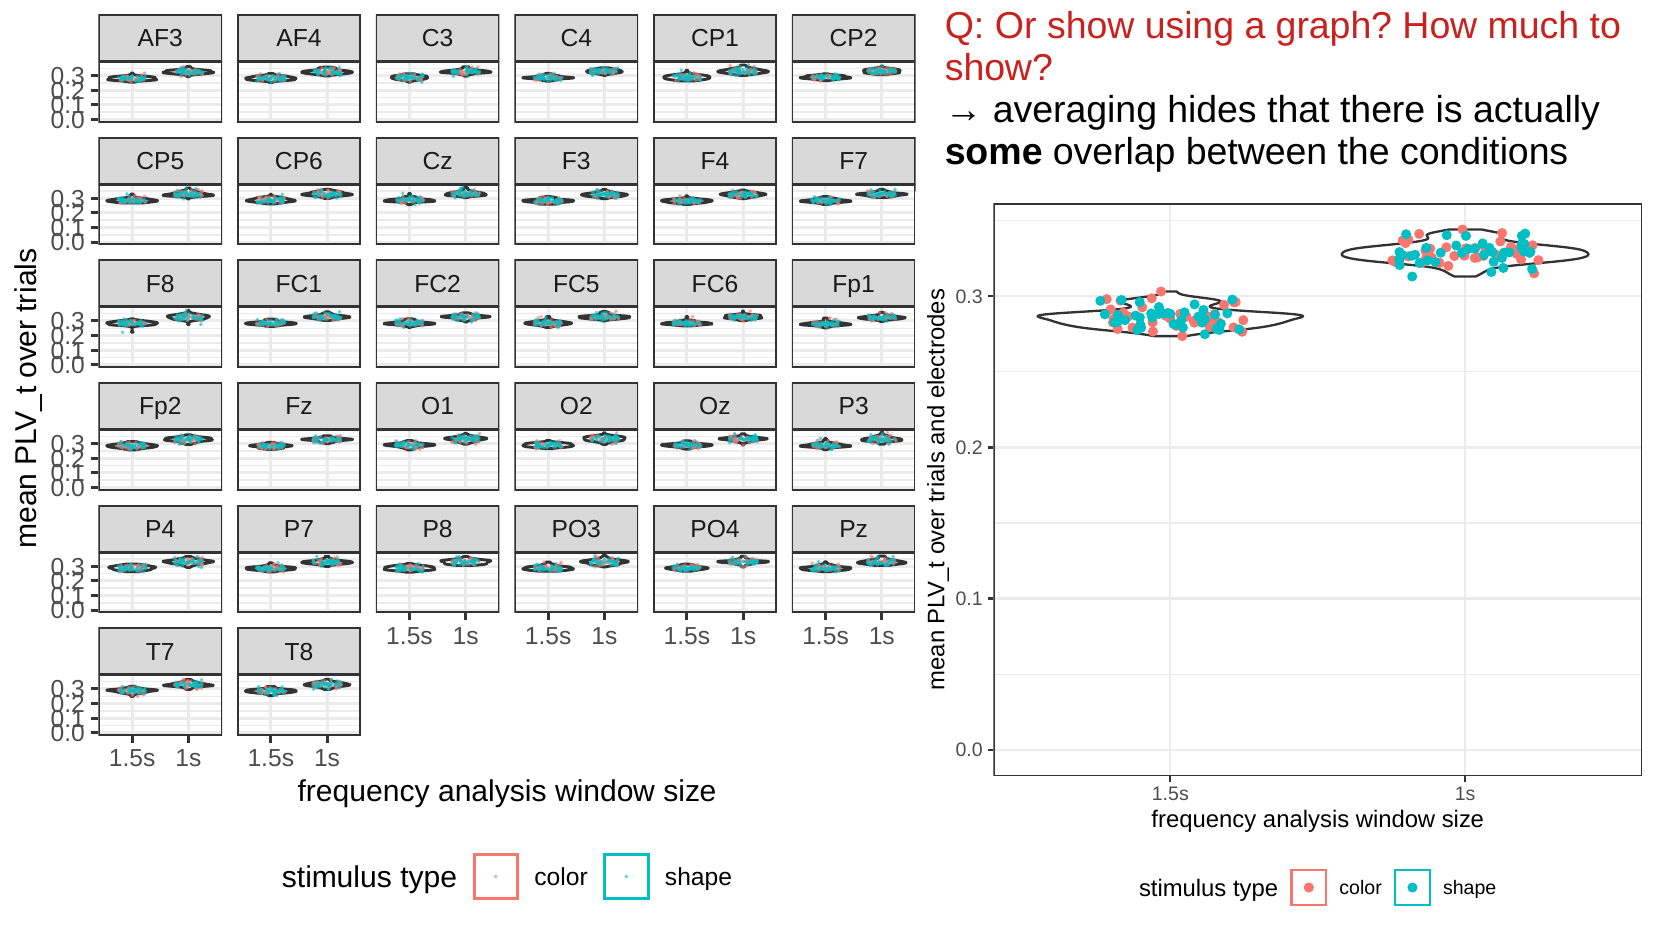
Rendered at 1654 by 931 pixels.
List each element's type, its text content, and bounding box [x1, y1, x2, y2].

picture [0, 0, 1654, 931]
text_box Q: Or show using a graph? How much to show? → averaging hides that there is actually some overlap between the conditions [930, 0, 1654, 222]
